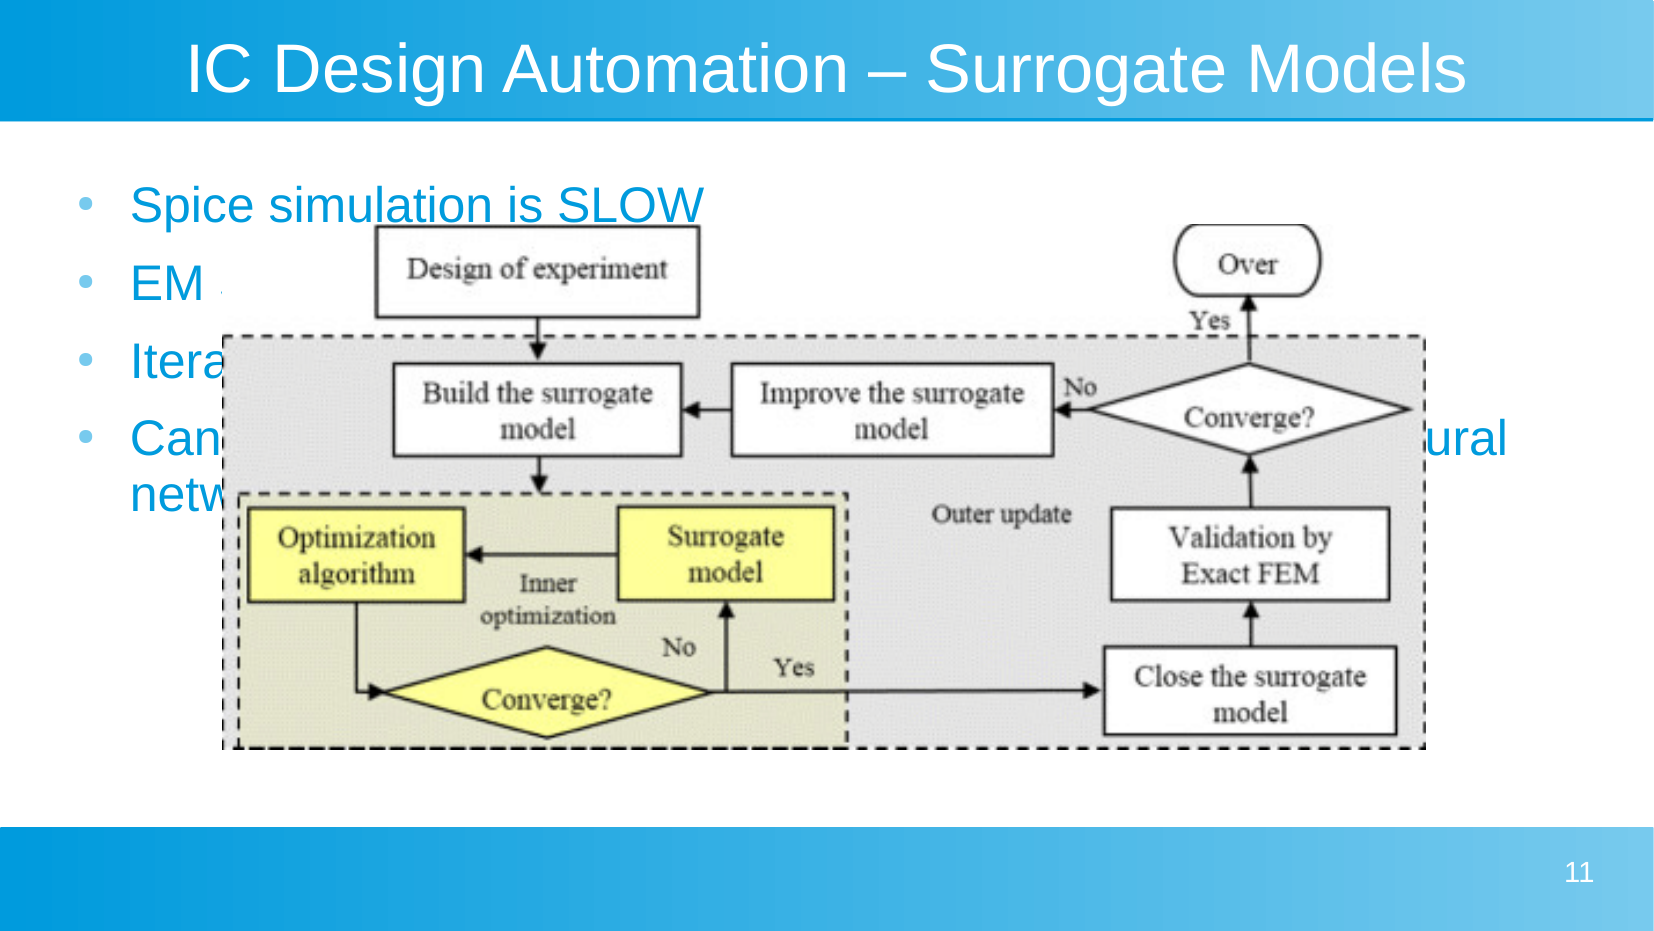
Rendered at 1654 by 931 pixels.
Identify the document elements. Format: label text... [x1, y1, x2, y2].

picture [222, 224, 1426, 750]
list Spice simulation is SLOW EM Simulation is SLOWER Iterating on designs takes too much time Can we approximate the simulator’s results with a deep neural network? [59, 177, 1595, 768]
title IC Design Automation – Surrogate Models [59, 29, 1595, 108]
